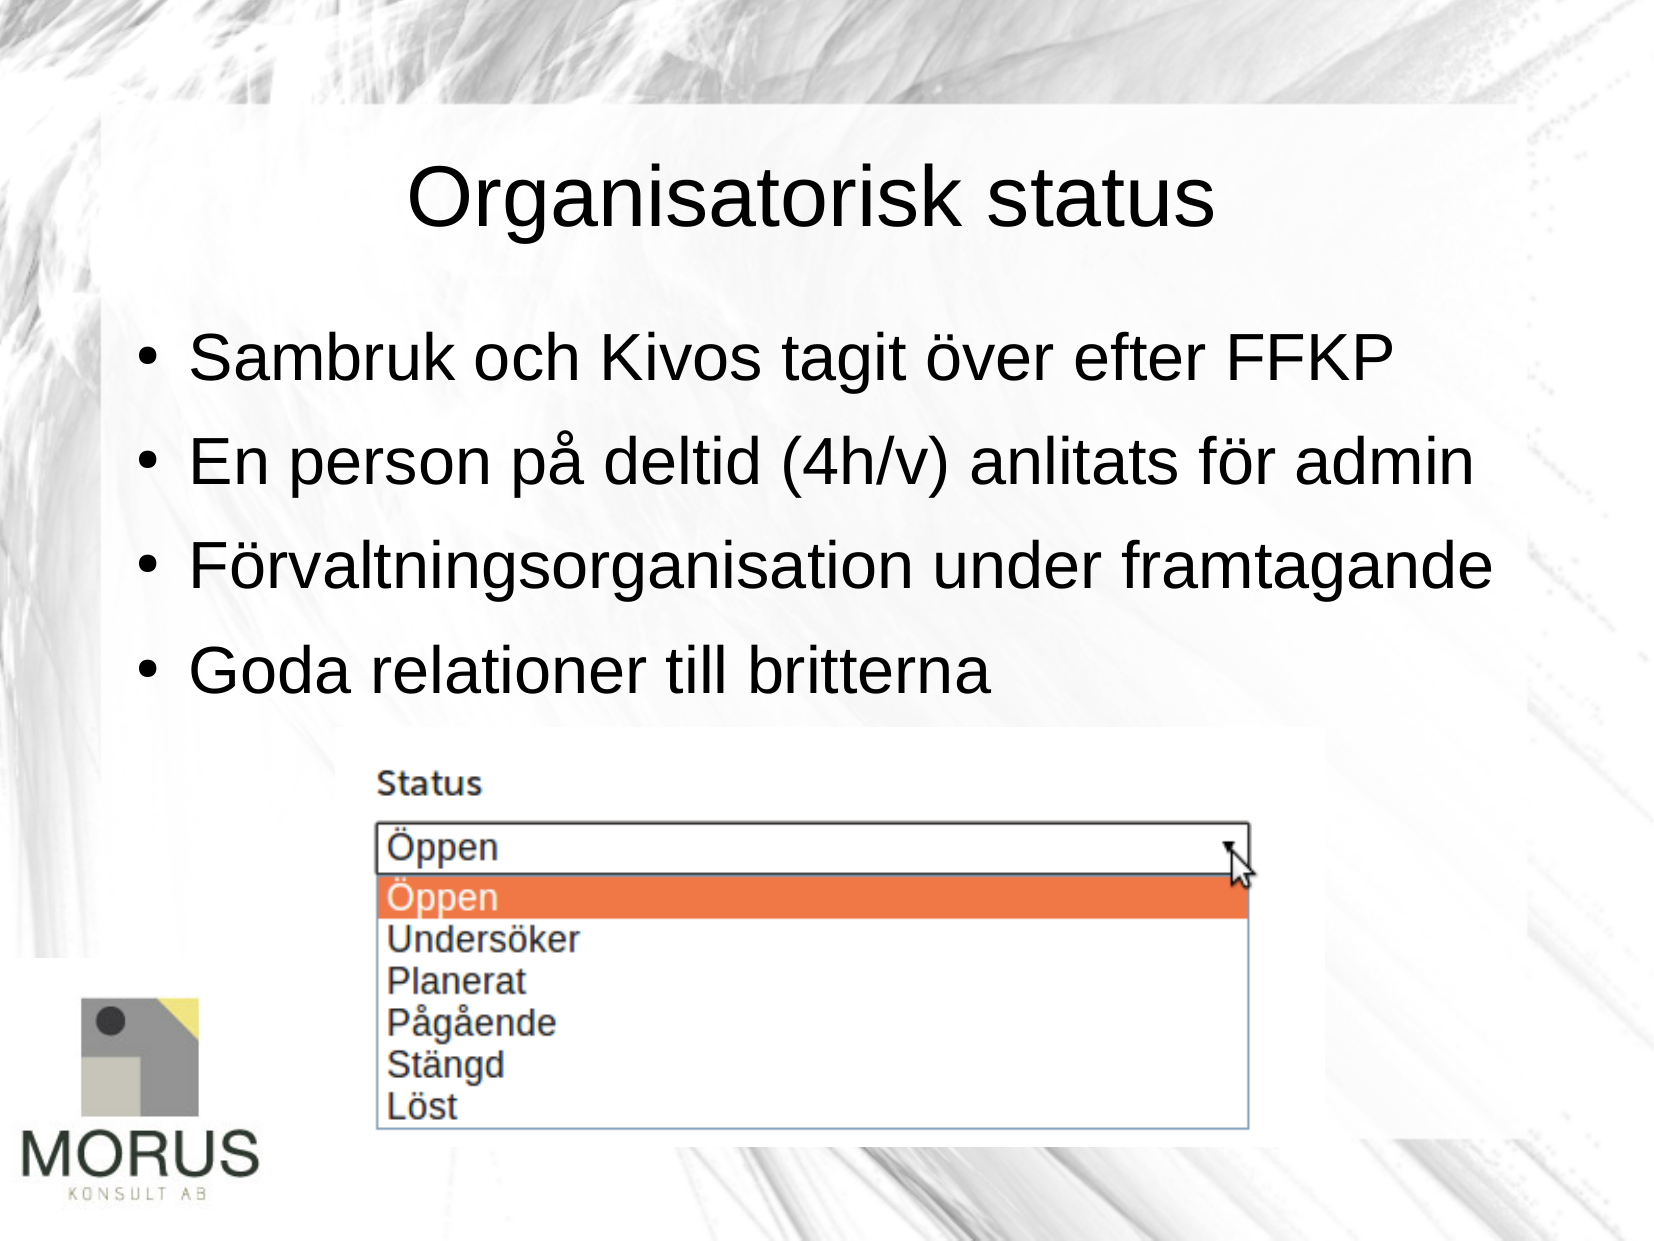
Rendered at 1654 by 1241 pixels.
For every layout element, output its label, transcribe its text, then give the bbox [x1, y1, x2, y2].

picture [0, 0, 1654, 1241]
list Sambruk och Kivos tagit över efter FFKP En person på deltid (4h/v) anlitats för admin Förvaltningsorganisation under framtagande Goda relationer till britterna [118, 319, 1571, 1040]
title Organisatorisk status [118, 112, 1506, 281]
